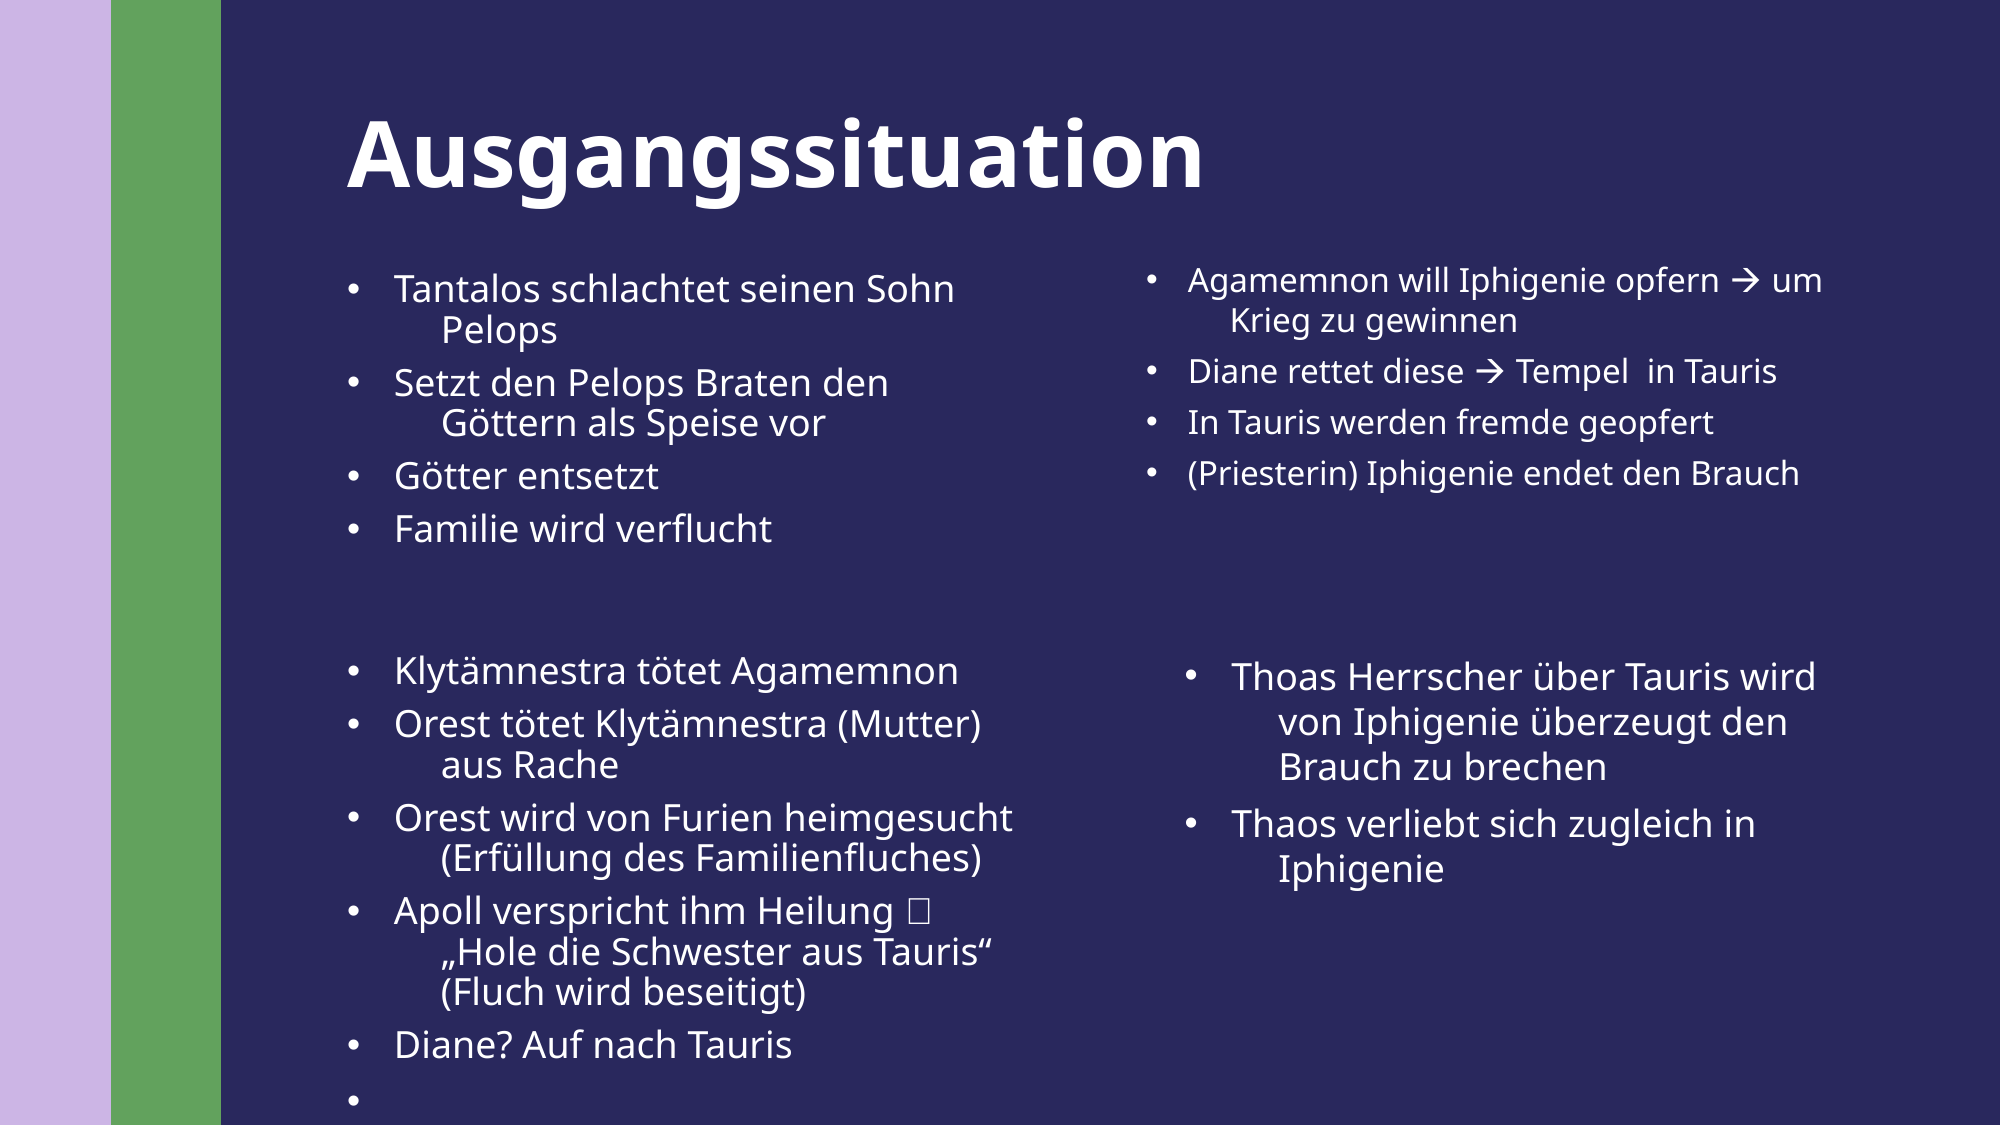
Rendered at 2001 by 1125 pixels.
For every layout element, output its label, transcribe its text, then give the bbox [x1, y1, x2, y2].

list Agamemnon will Iphigenie opfern  um Krieg zu gewinnen Diane rettet diese  Tempel in Tauris In Tauris werden fremde geopfert (Priesterin) Iphigenie endet den Brauch [1131, 251, 1843, 551]
list Klytämnestra tötet Agamemnon Orest tötet Klytämnestra (Mutter) aus Rache Orest wird von Furien heimgesucht (Erfüllung des Familienfluches) Apoll verspricht ihm Heilung  „Hole die Schwester aus Tauris“ (Fluch wird beseitigt) Diane? Auf nach Tauris [332, 645, 1044, 1100]
title Ausgangssituation [332, 89, 1863, 216]
list Thoas Herrscher über Tauris wird von Iphigenie überzeugt den Brauch zu brechen Thaos verliebt sich zugleich in Iphigenie [1169, 645, 1881, 945]
list Tantalos schlachtet seinen Sohn Pelops Setzt den Pelops Braten den Göttern als Speise vor Götter entsetzt Familie wird verflucht [332, 262, 1044, 563]
